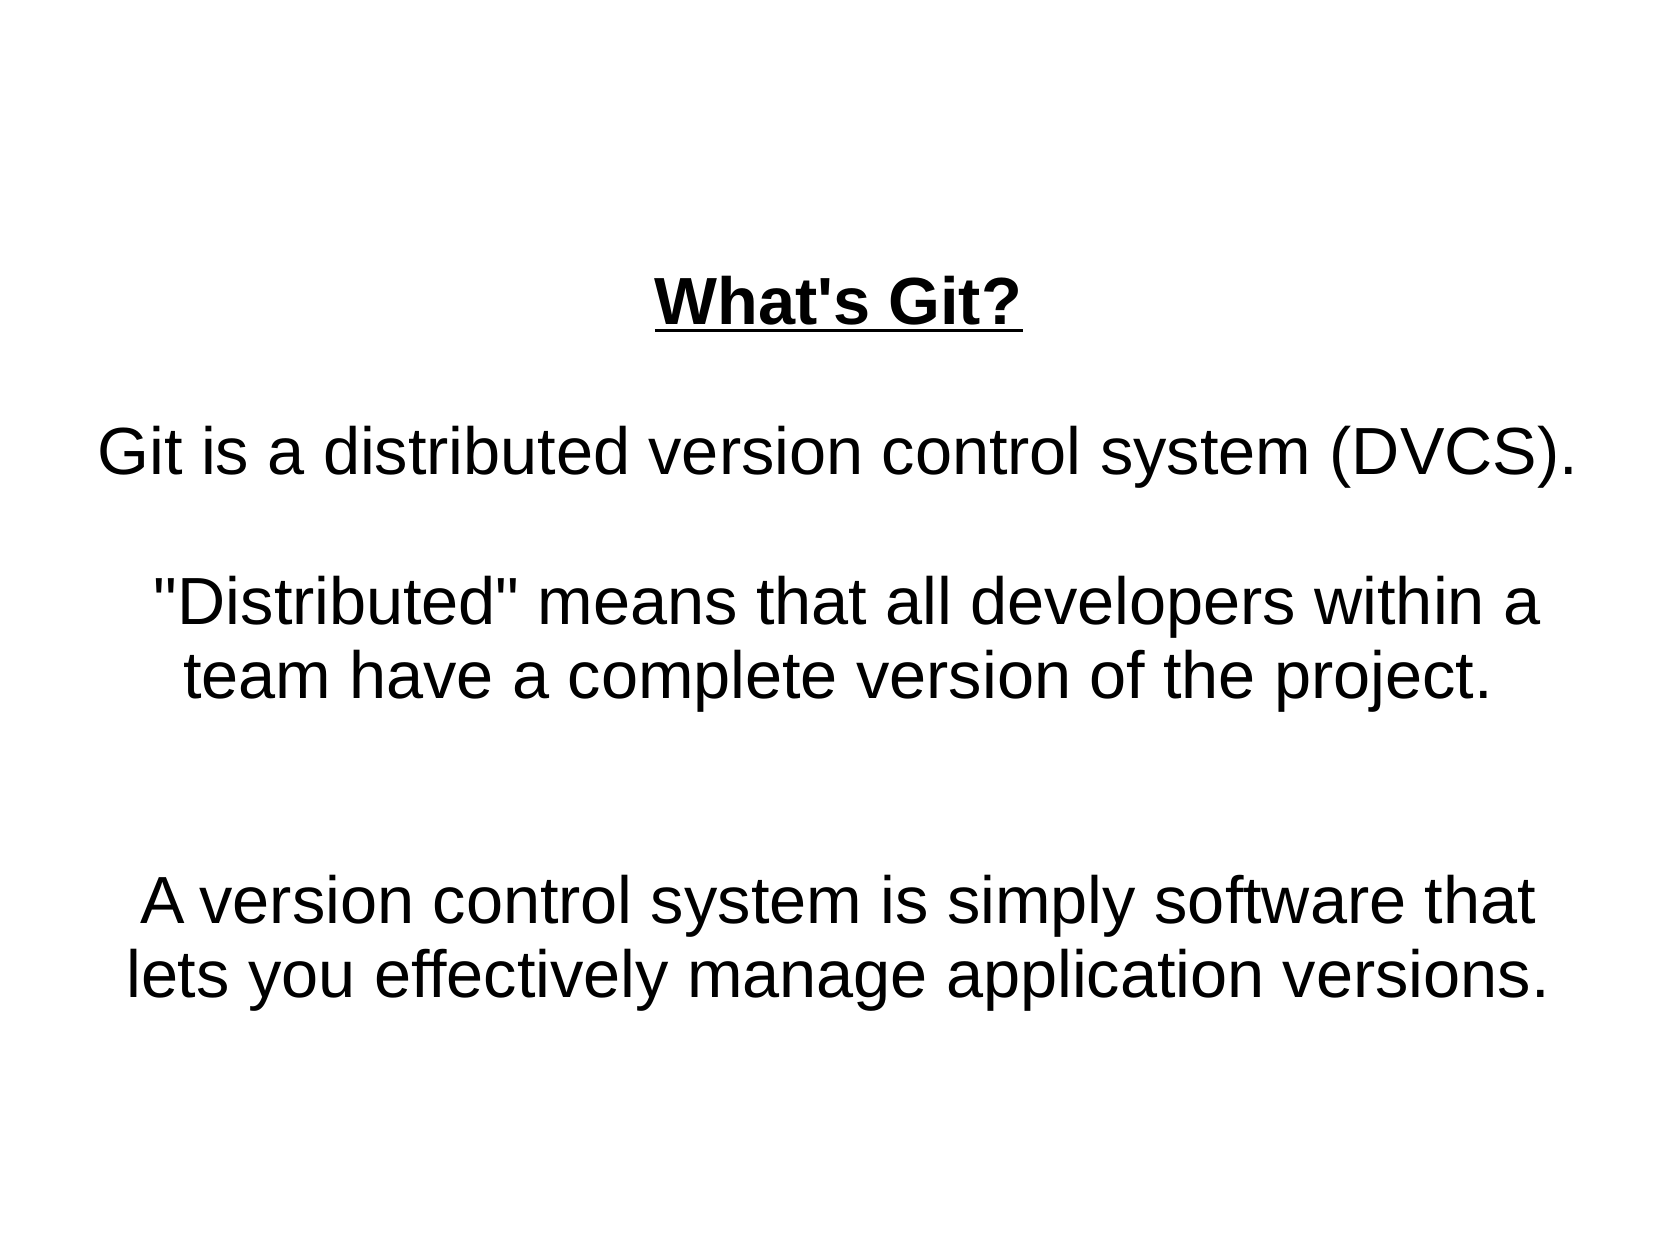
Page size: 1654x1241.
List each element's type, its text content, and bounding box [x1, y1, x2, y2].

subtitle What's Git? Git is a distributed version control system (DVCS). "Distributed" means that all developers within a team have a complete version of the project. A version control system is simply software that lets you effectively manage application versions. [94, 131, 1583, 1146]
